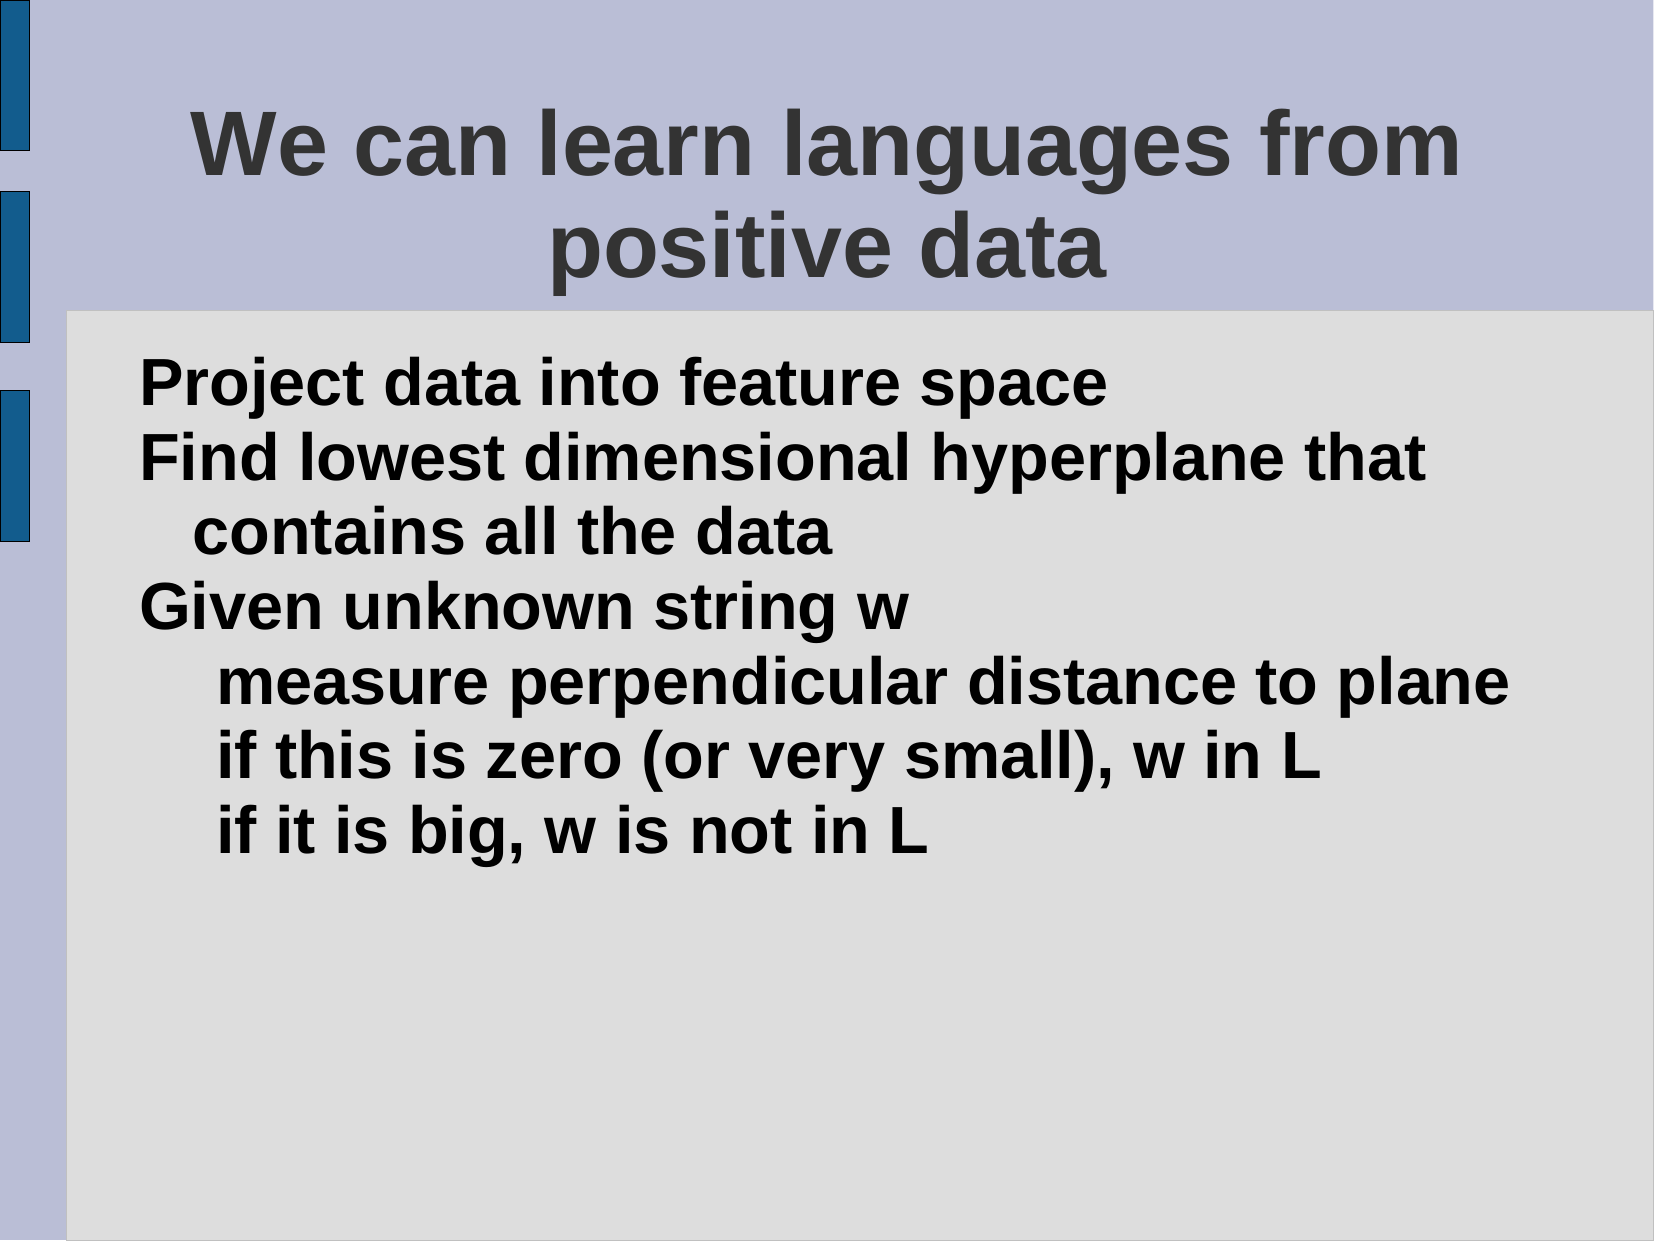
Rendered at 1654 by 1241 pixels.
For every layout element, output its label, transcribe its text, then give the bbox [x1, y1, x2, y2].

title We can learn languages from positive data [121, 91, 1534, 299]
list Project data into feature space Find lowest dimensional hyperplane that contains all the data Given unknown string w measure perpendicular distance to plane if this is zero (or very small), w in L if it is big, w is not in L [121, 344, 1534, 1127]
